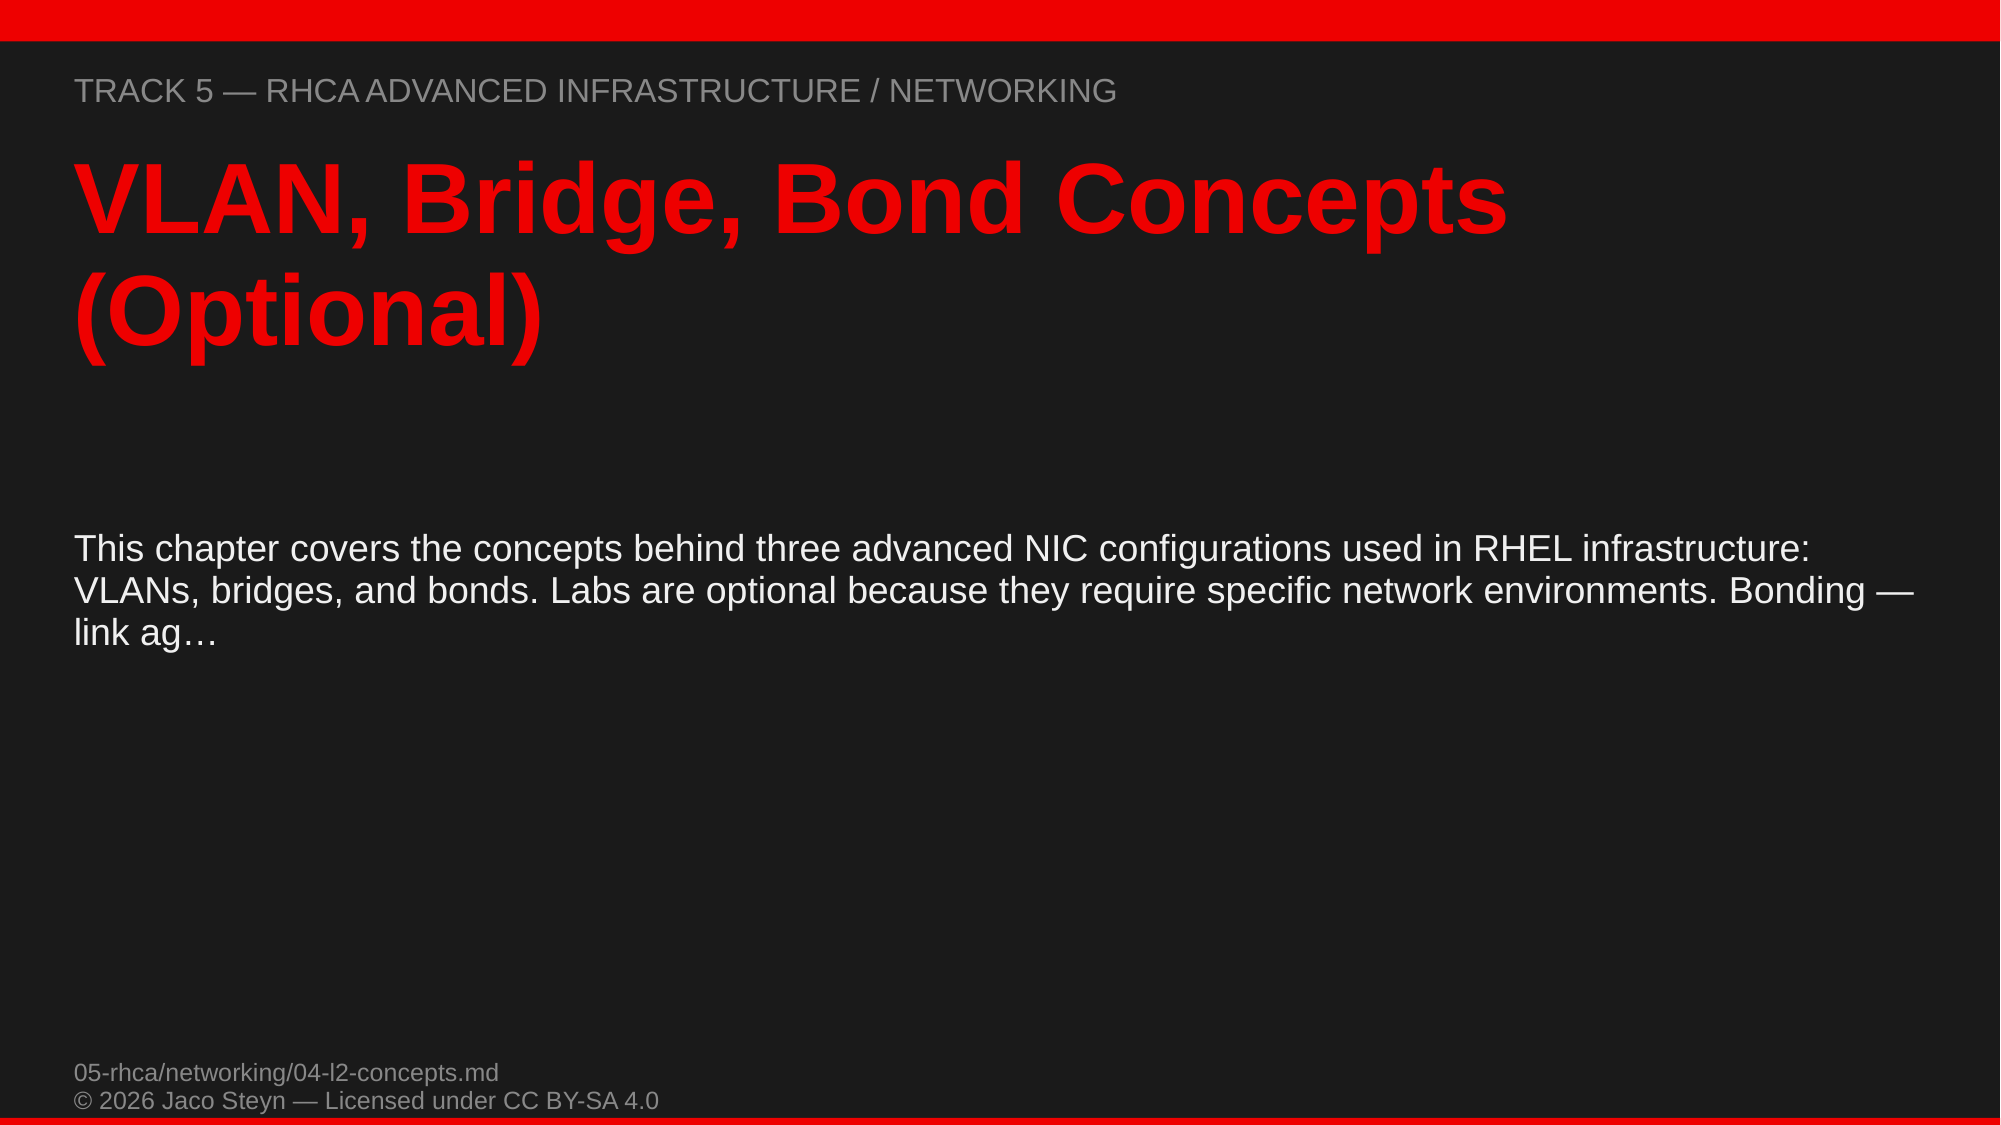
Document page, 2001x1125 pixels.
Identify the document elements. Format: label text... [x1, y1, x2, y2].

text_box [0, 0, 2001, 42]
text_box VLAN, Bridge, Bond Concepts (Optional) [59, 135, 1942, 461]
text_box TRACK 5 — RHCA ADVANCED INFRASTRUCTURE / NETWORKING [59, 64, 1942, 119]
text_box [0, 1117, 2001, 1125]
text_box 05-rhca/networking/04-l2-concepts.md © 2026 Jaco Steyn — Licensed under CC BY-SA 4.0 [59, 1051, 1942, 1111]
text_box This chapter covers the concepts behind three advanced NIC configurations used in RHEL infrastructure: VLANs, bridges, and bonds. Labs are optional because they require specific network environments. Bonding — link ag… [59, 519, 1942, 727]
